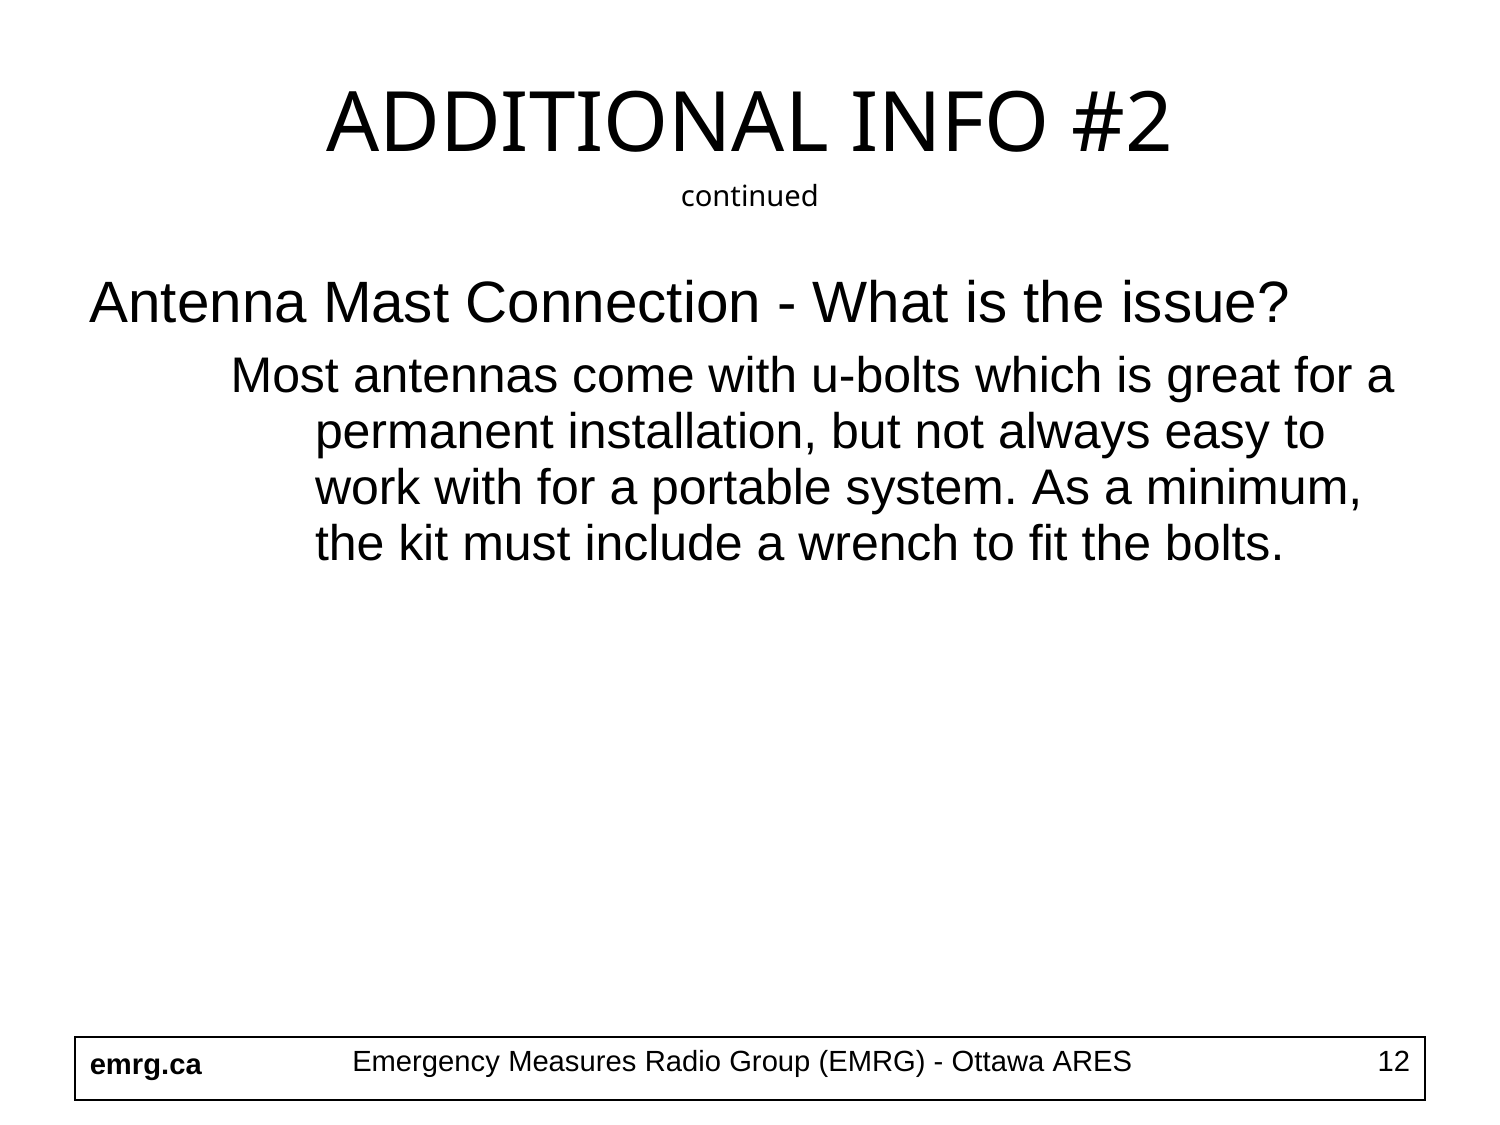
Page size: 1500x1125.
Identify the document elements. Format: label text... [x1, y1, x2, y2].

title ADDITIONAL INFO #2 continued [75, 45, 1426, 233]
list Antenna Mast Connection - What is the issue? Most antennas come with u-bolts which is great for a permanent installation, but not always easy to work with for a portable system. As a minimum, the kit must include a wrench to fit the bolts. [75, 262, 1426, 1006]
